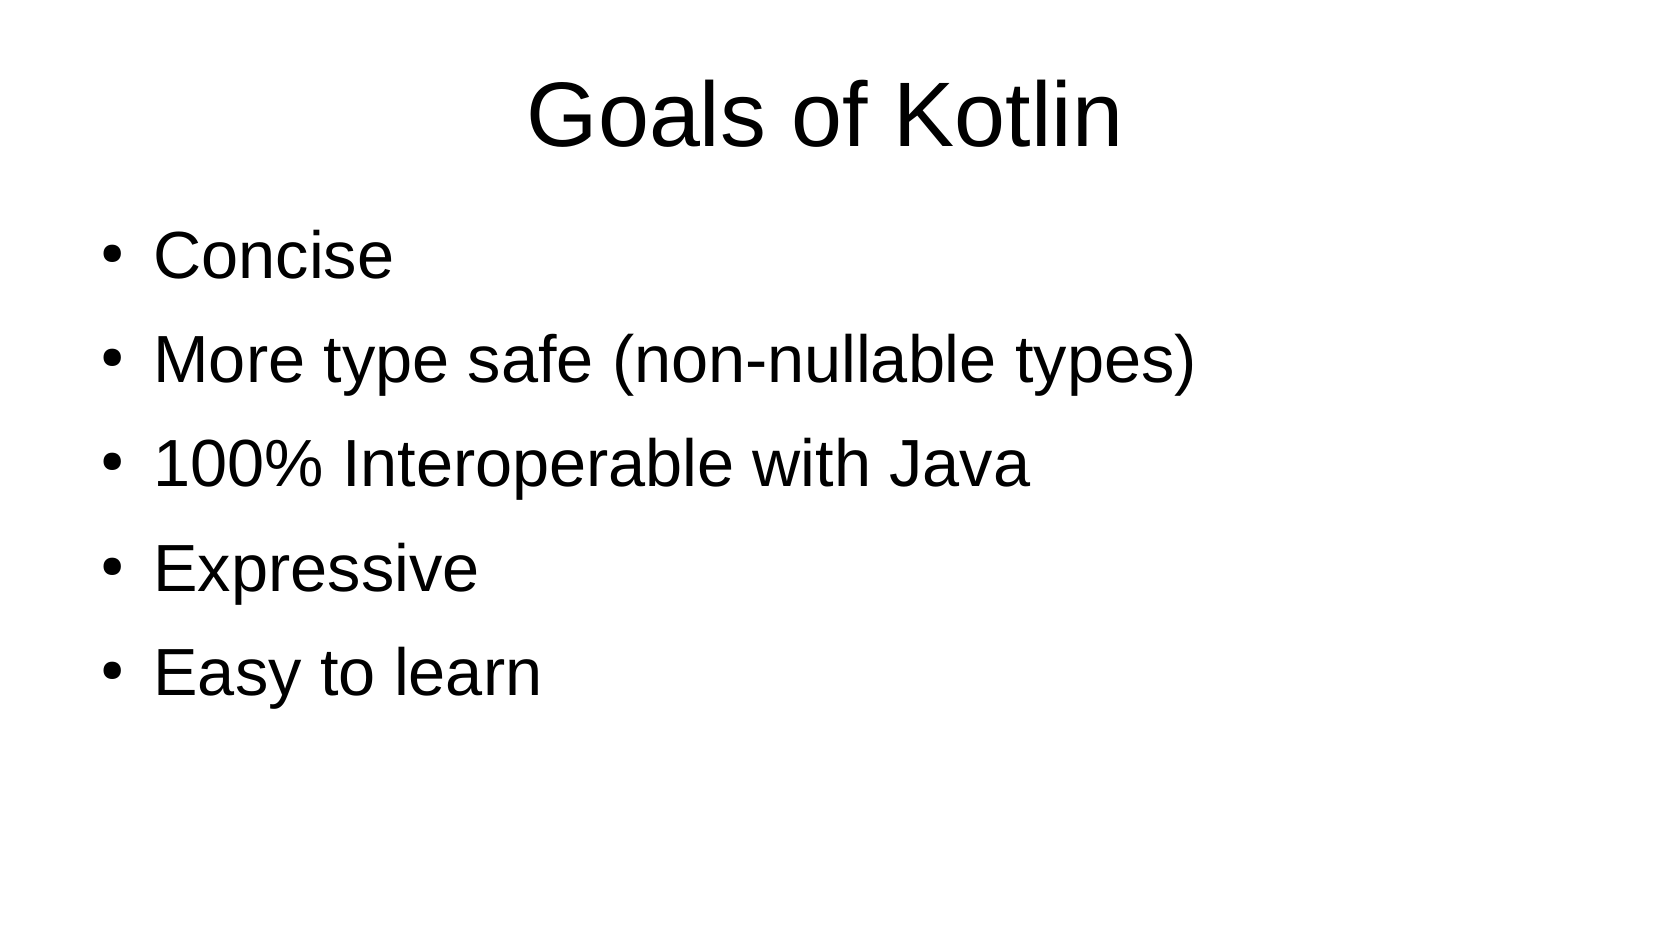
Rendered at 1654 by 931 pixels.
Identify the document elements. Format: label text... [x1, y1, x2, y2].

list Concise More type safe (non-nullable types) 100% Interoperable with Java Expressive Easy to learn [82, 217, 1571, 758]
title Goals of Kotlin [82, 37, 1571, 193]
